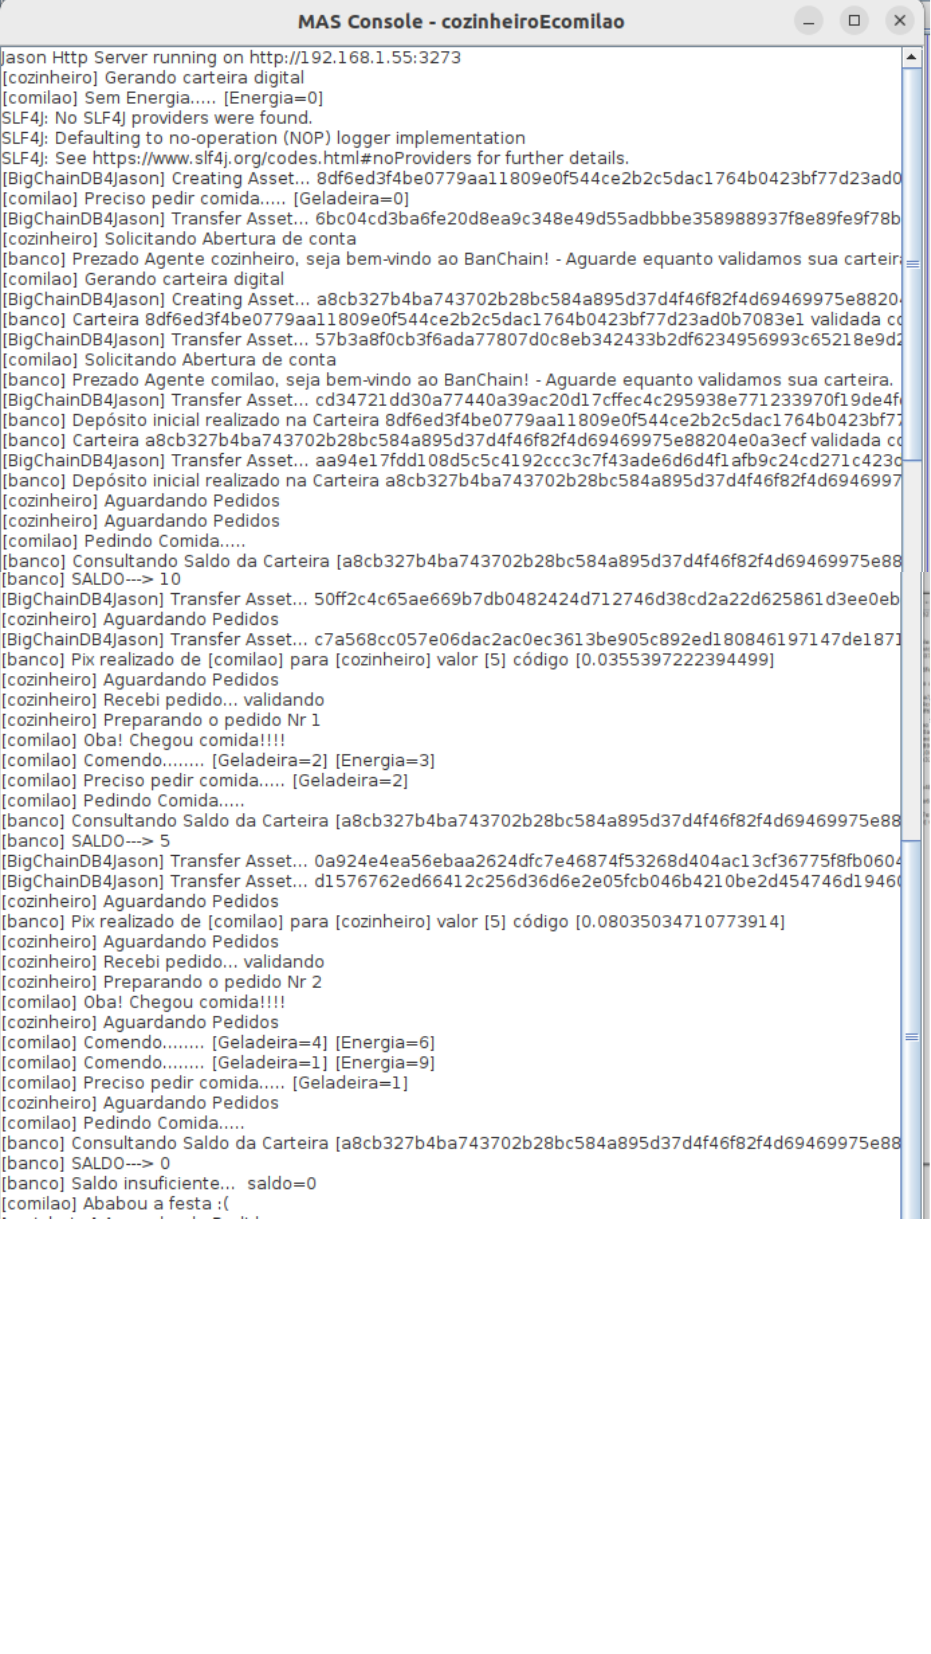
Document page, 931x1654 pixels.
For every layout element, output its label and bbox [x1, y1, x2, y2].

picture [0, 0, 931, 1219]
